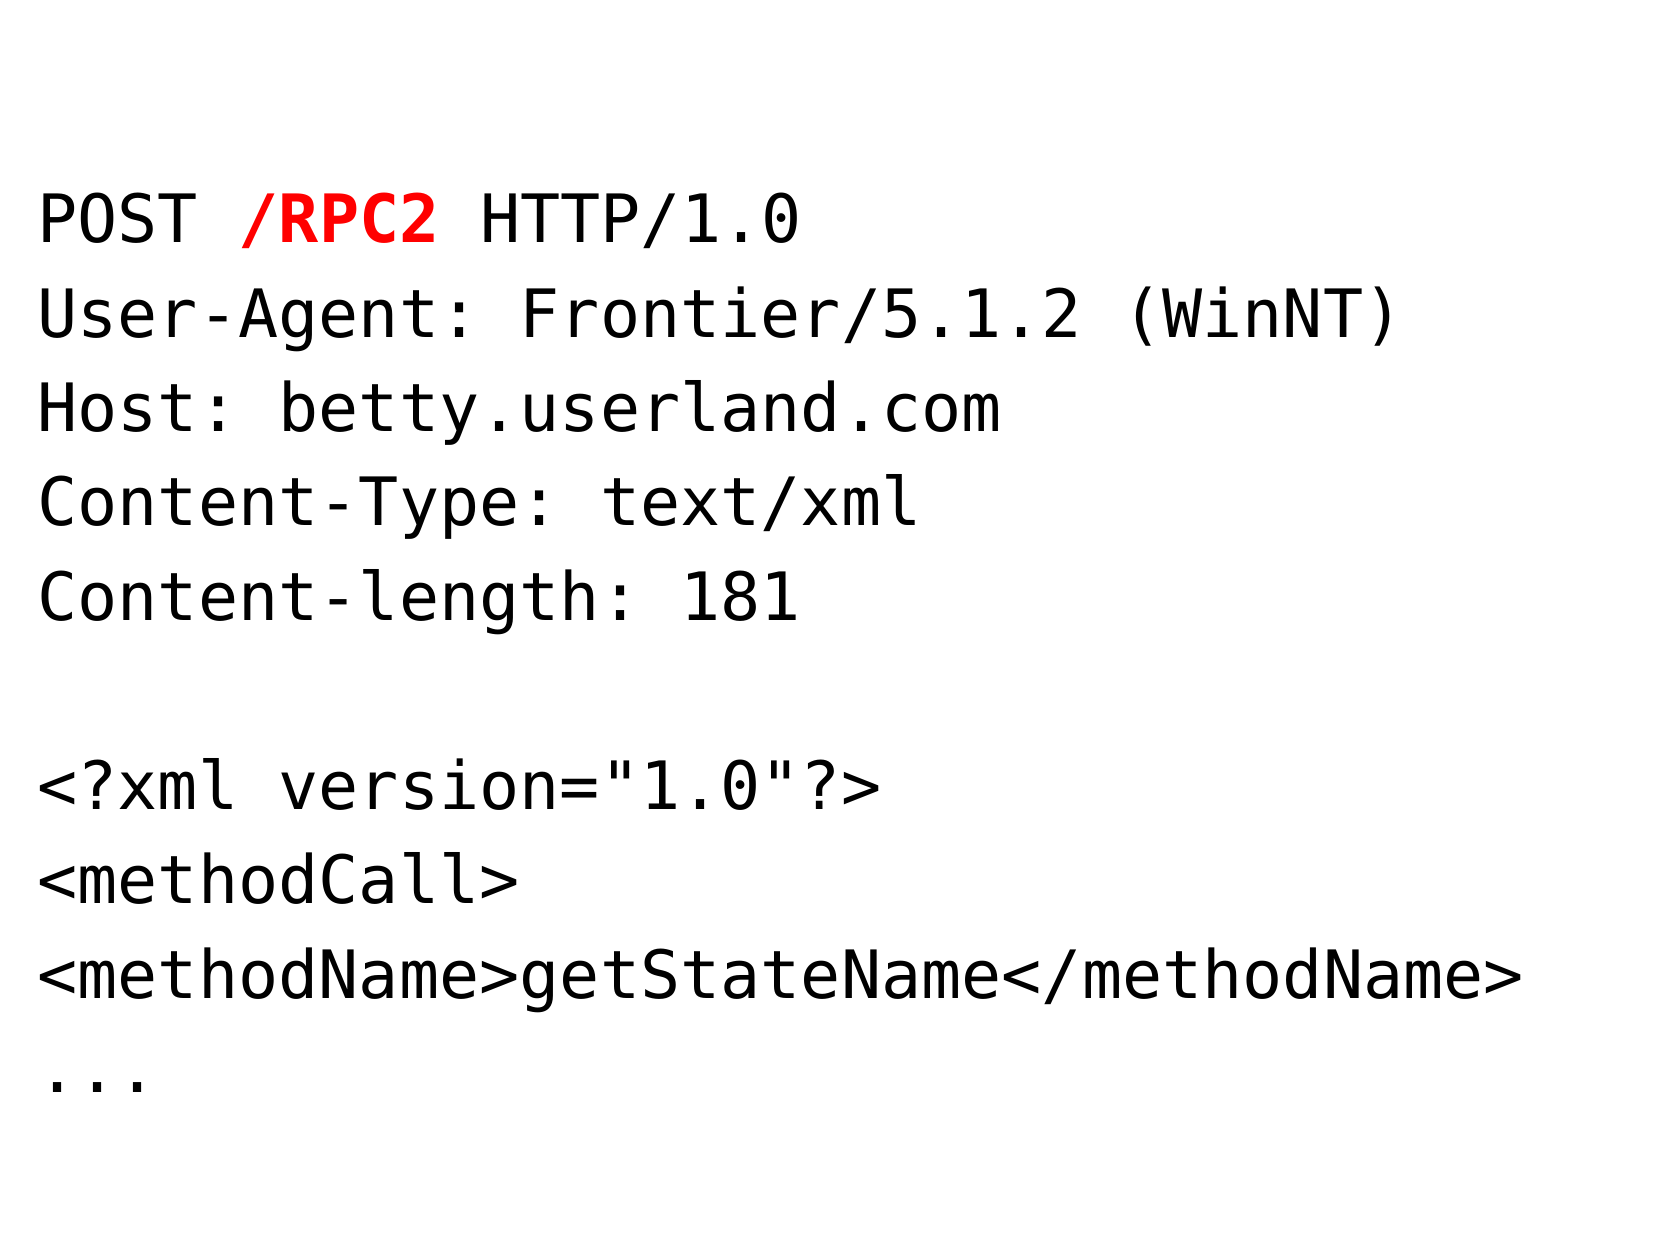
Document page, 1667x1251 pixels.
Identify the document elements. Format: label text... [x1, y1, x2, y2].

text_box POST /RPC2 HTTP/1.0 User-Agent: Frontier/5.1.2 (WinNT) Host: betty.userland.com Content-Type: text/xml Content-length: 181 <?xml version="1.0"?> <methodCall> <methodName>getStateName</methodName> ... [37, 37, 1530, 1251]
